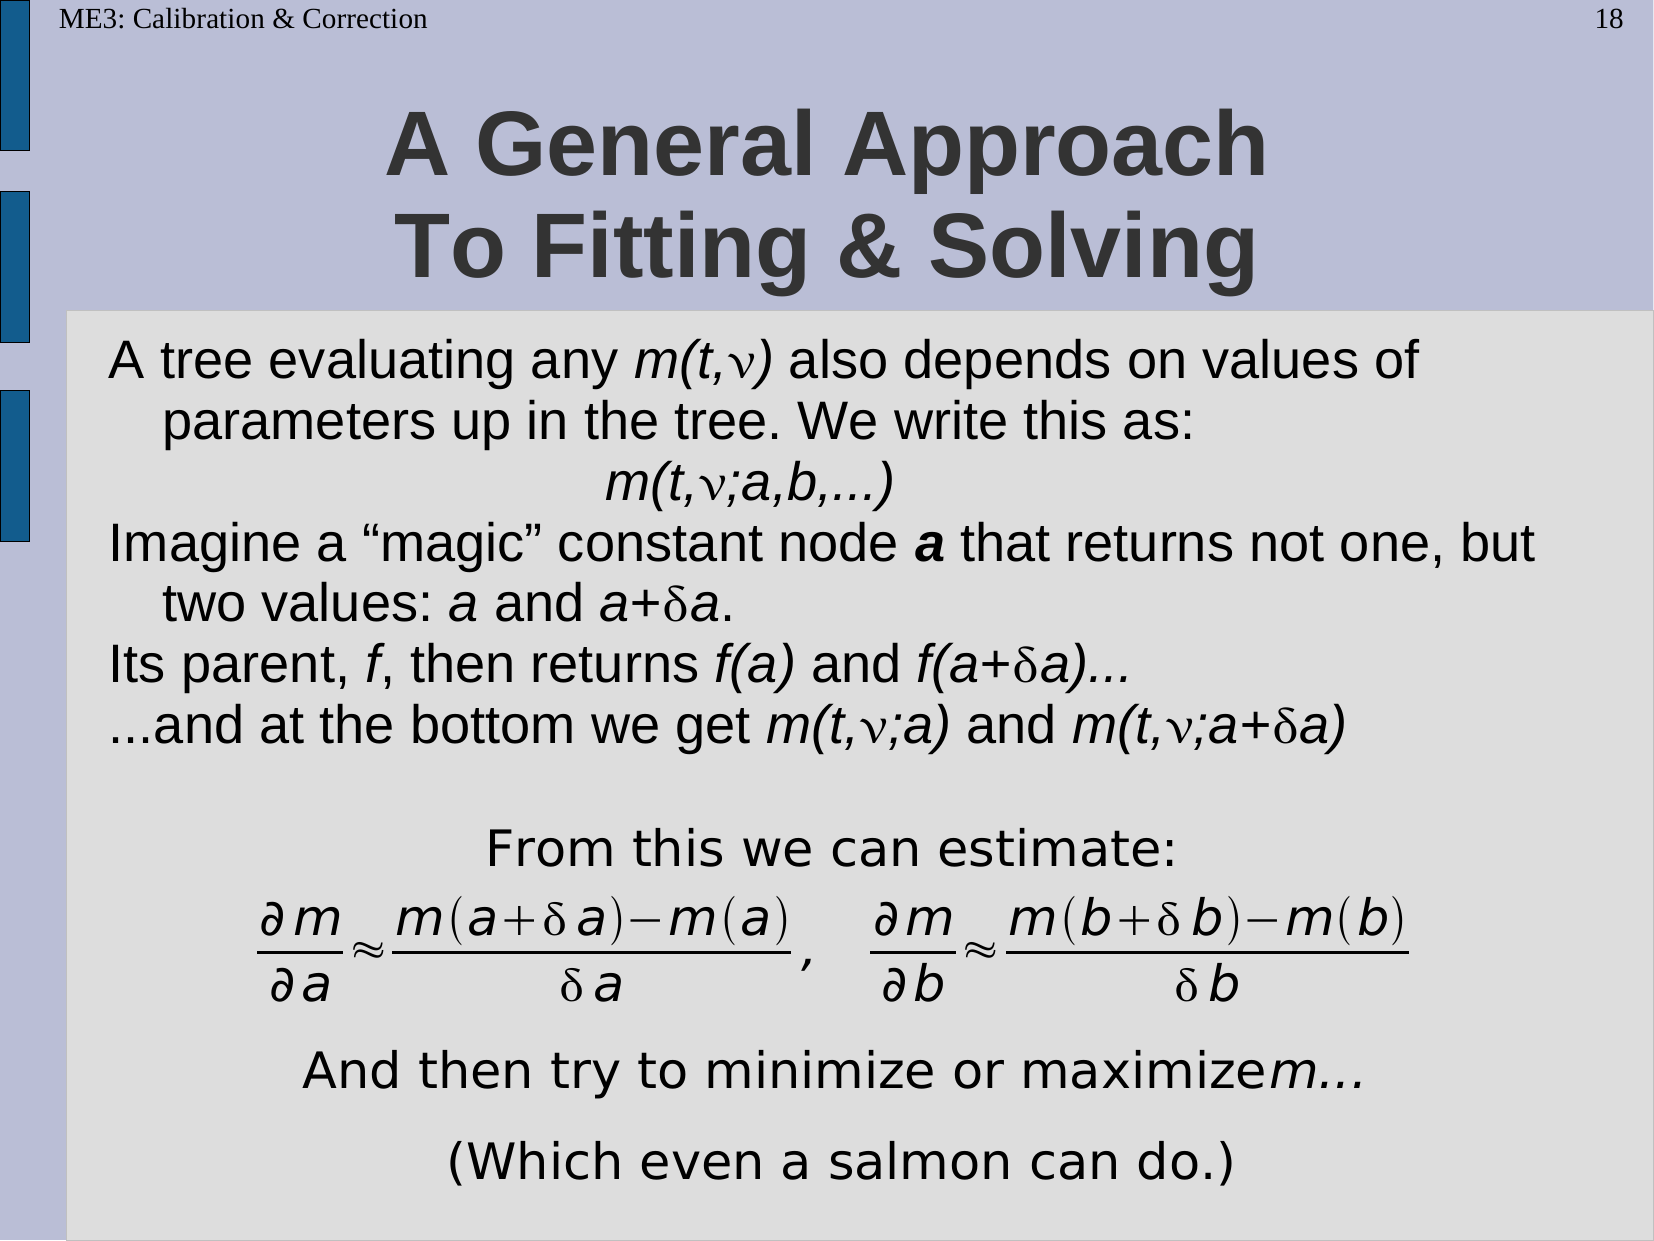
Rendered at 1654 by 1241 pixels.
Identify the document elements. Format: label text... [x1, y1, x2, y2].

chart [248, 797, 1418, 1241]
title A General Approach To Fitting & Solving [121, 87, 1534, 302]
list A tree evaluating any m(t,) also depends on values of parameters up in the tree. We write this as: m(t,;a,b,...) Imagine a “magic” constant node a that returns not one, but two values: a and a+a. Its parent, f, then returns f(a) and f(a+a)... ...and at the bottom we get m(t,;a) and m(t,;a+a) [91, 330, 1622, 827]
